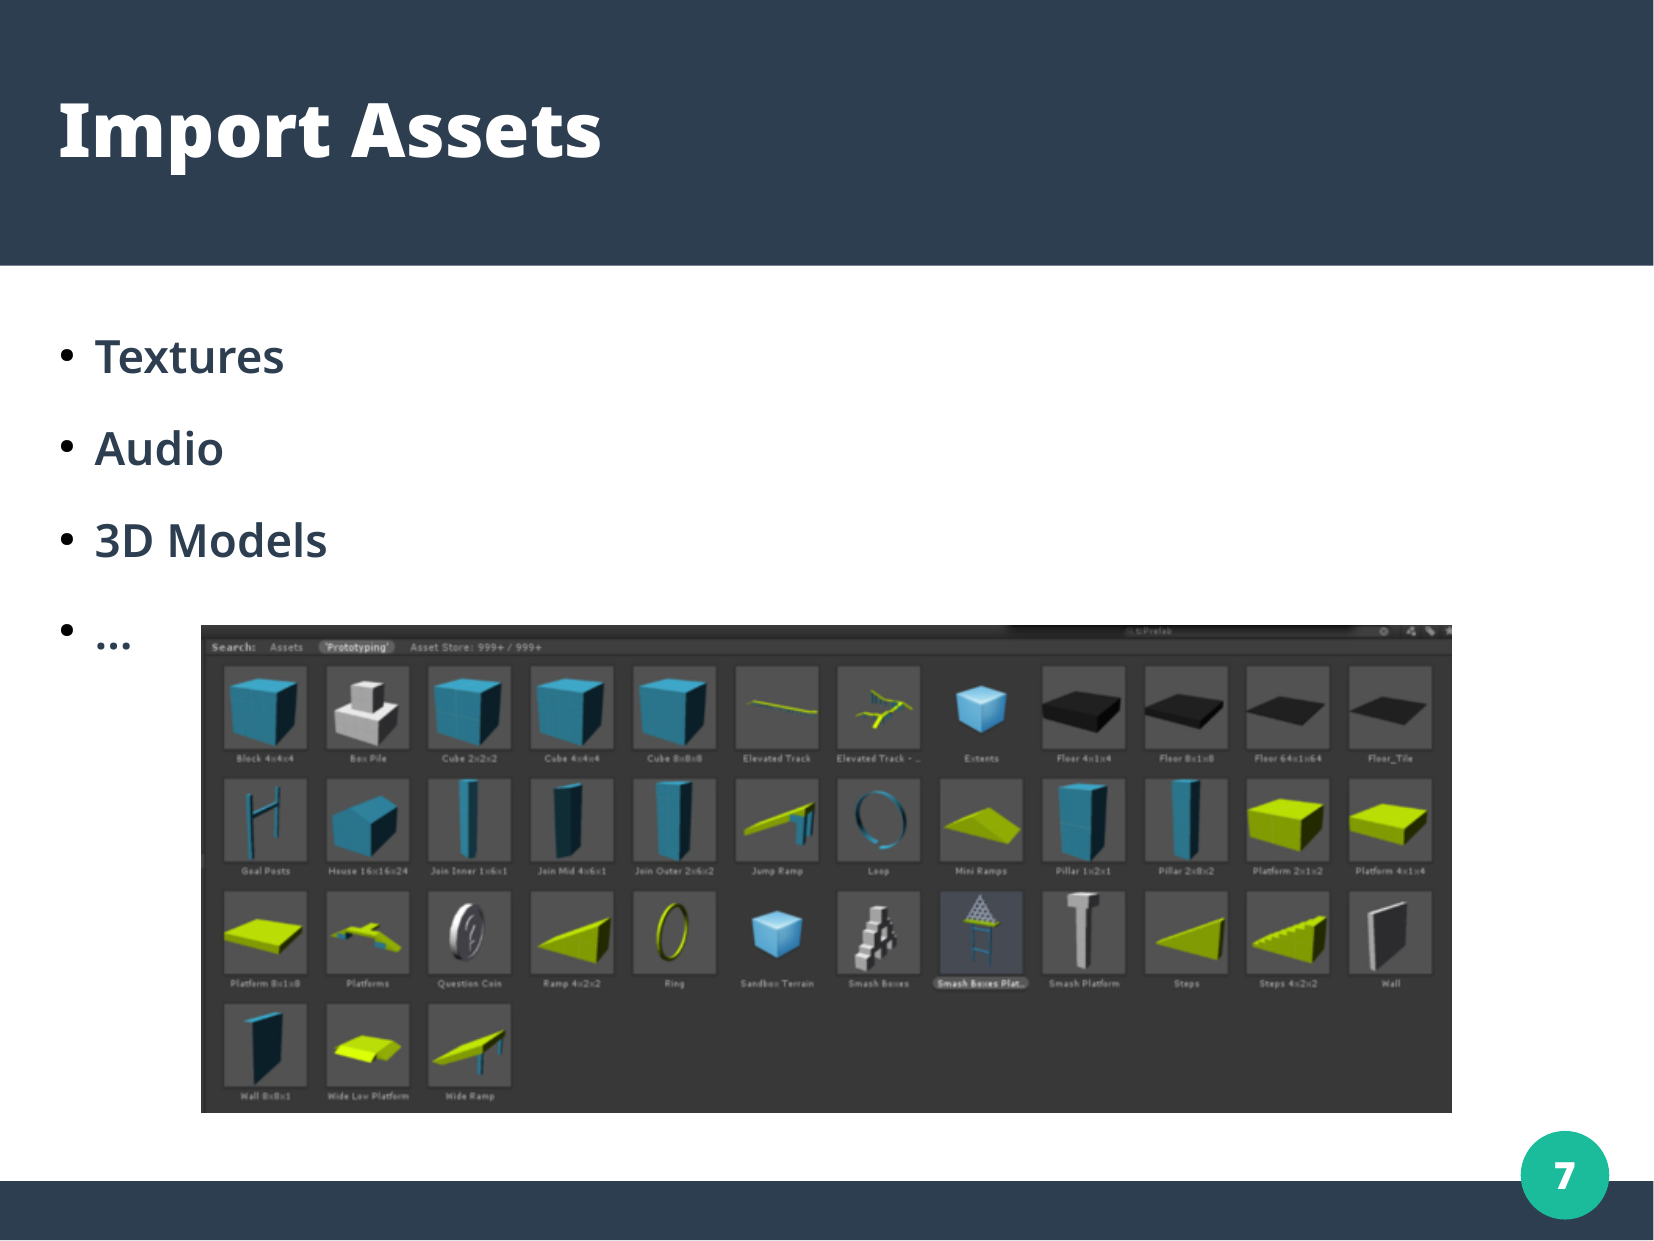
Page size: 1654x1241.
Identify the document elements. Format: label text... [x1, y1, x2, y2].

list Textures Audio 3D Models … [59, 324, 1595, 1152]
picture [201, 625, 1452, 1113]
title Import Assets [59, 49, 1595, 207]
